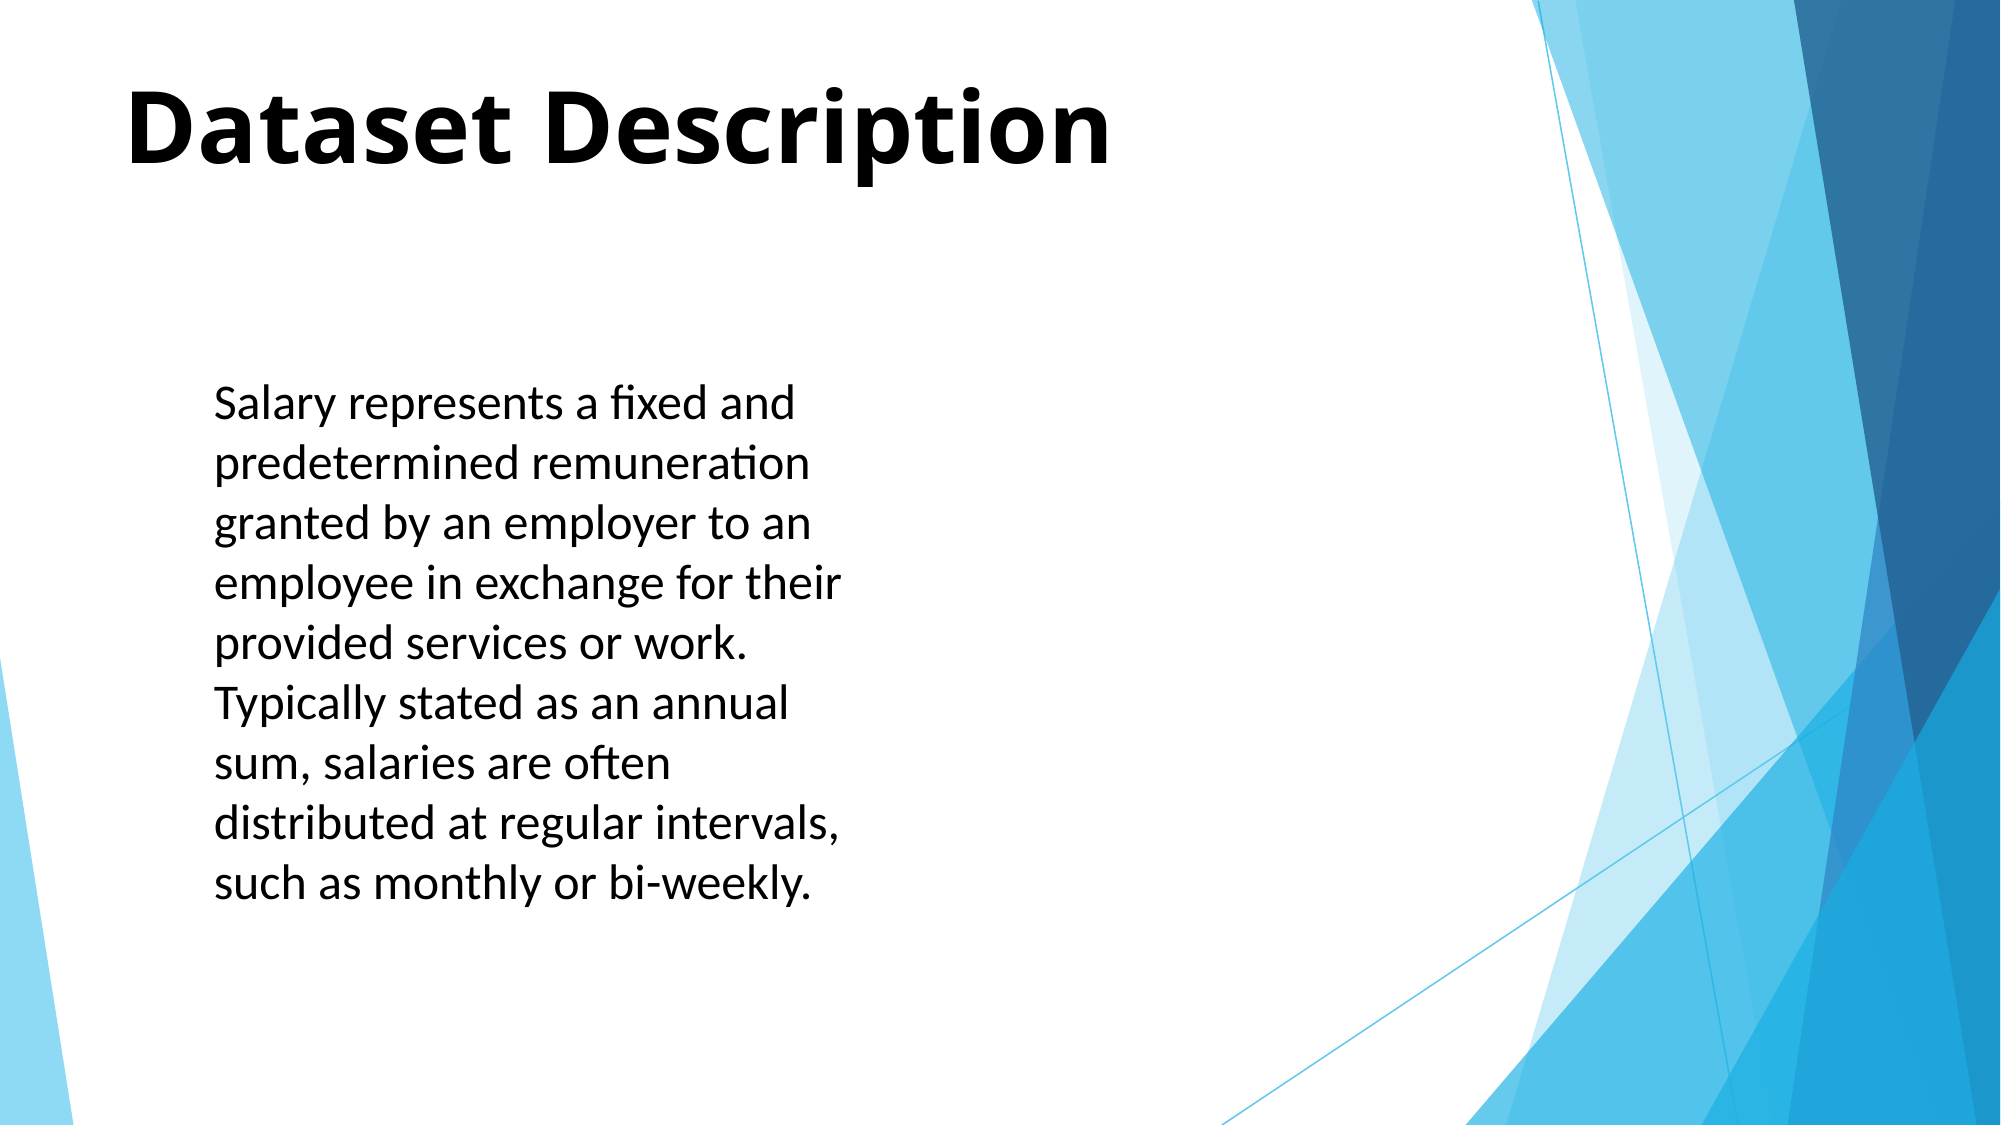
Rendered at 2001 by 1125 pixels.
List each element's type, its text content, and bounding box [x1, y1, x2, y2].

text_box Salary represents a fixed and predetermined remuneration granted by an employer to an employee in exchange for their provided services or work. Typically stated as an annual sum, salaries are often distributed at regular intervals, such as monthly or bi-weekly. [198, 361, 875, 923]
title Dataset Description [123, 63, 1877, 188]
